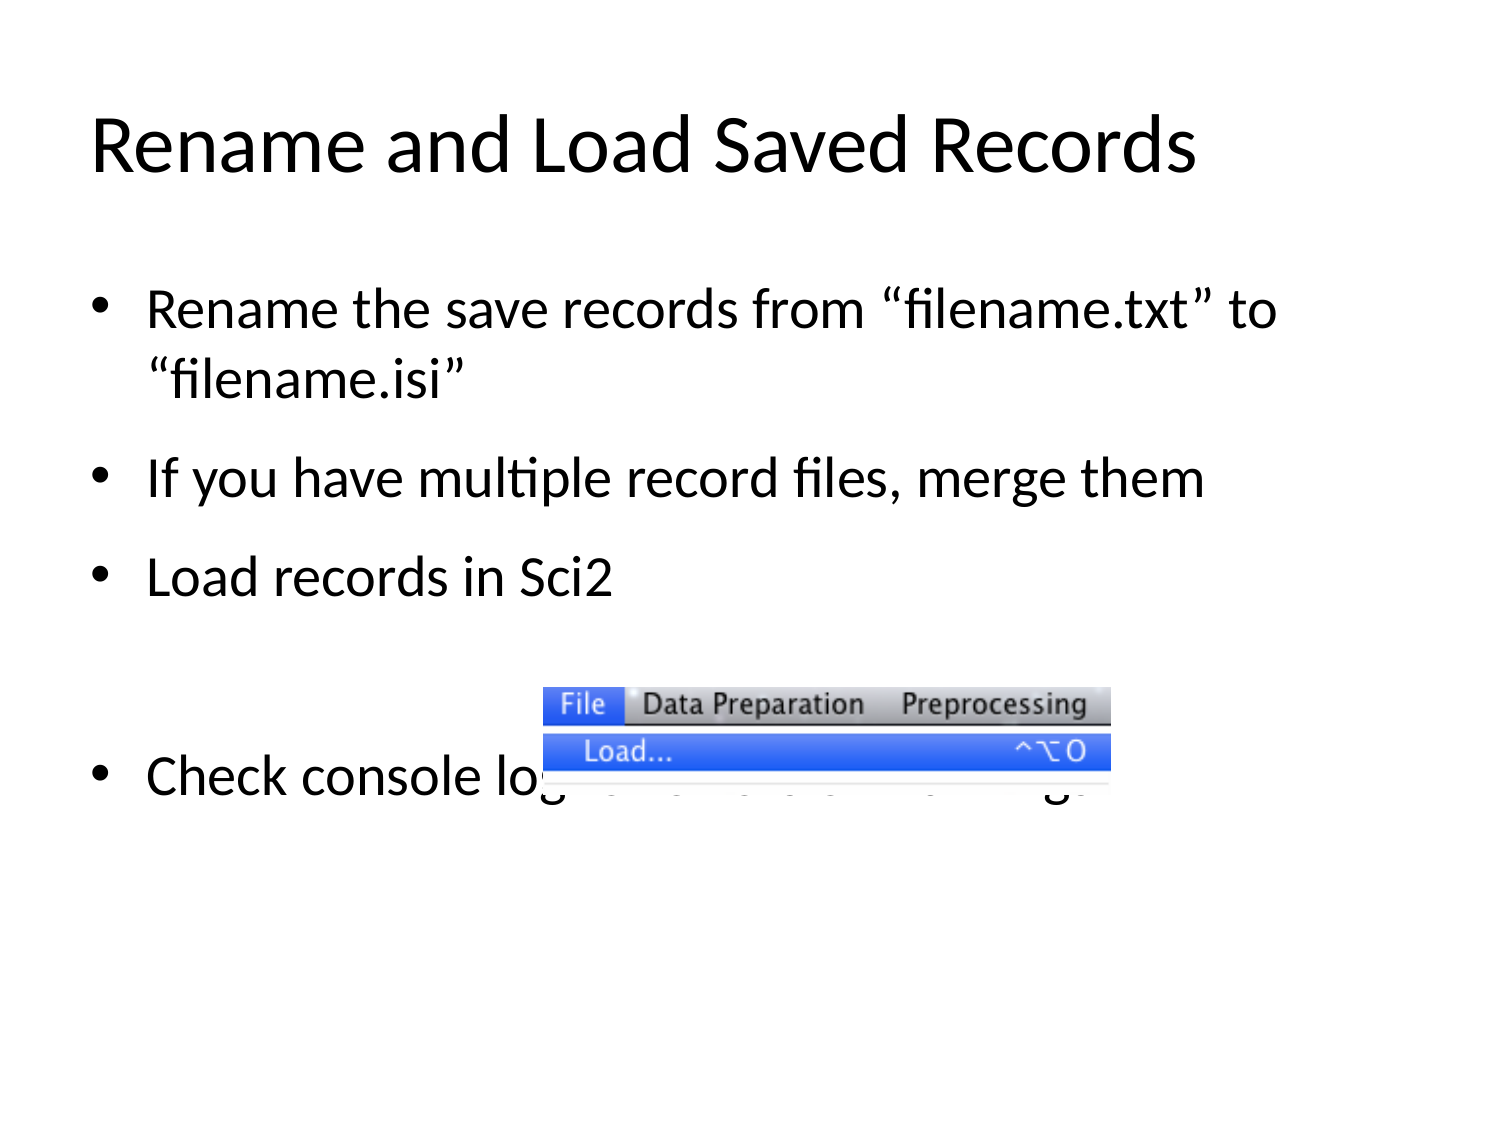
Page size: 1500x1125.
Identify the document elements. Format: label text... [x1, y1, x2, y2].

list Rename the save records from “filename.txt” to “filename.isi” If you have multiple record files, merge them Load records in Sci2 Check console log for errors or warnings [75, 262, 1425, 1005]
picture [543, 687, 1111, 796]
title Rename and Load Saved Records [75, 45, 1425, 233]
